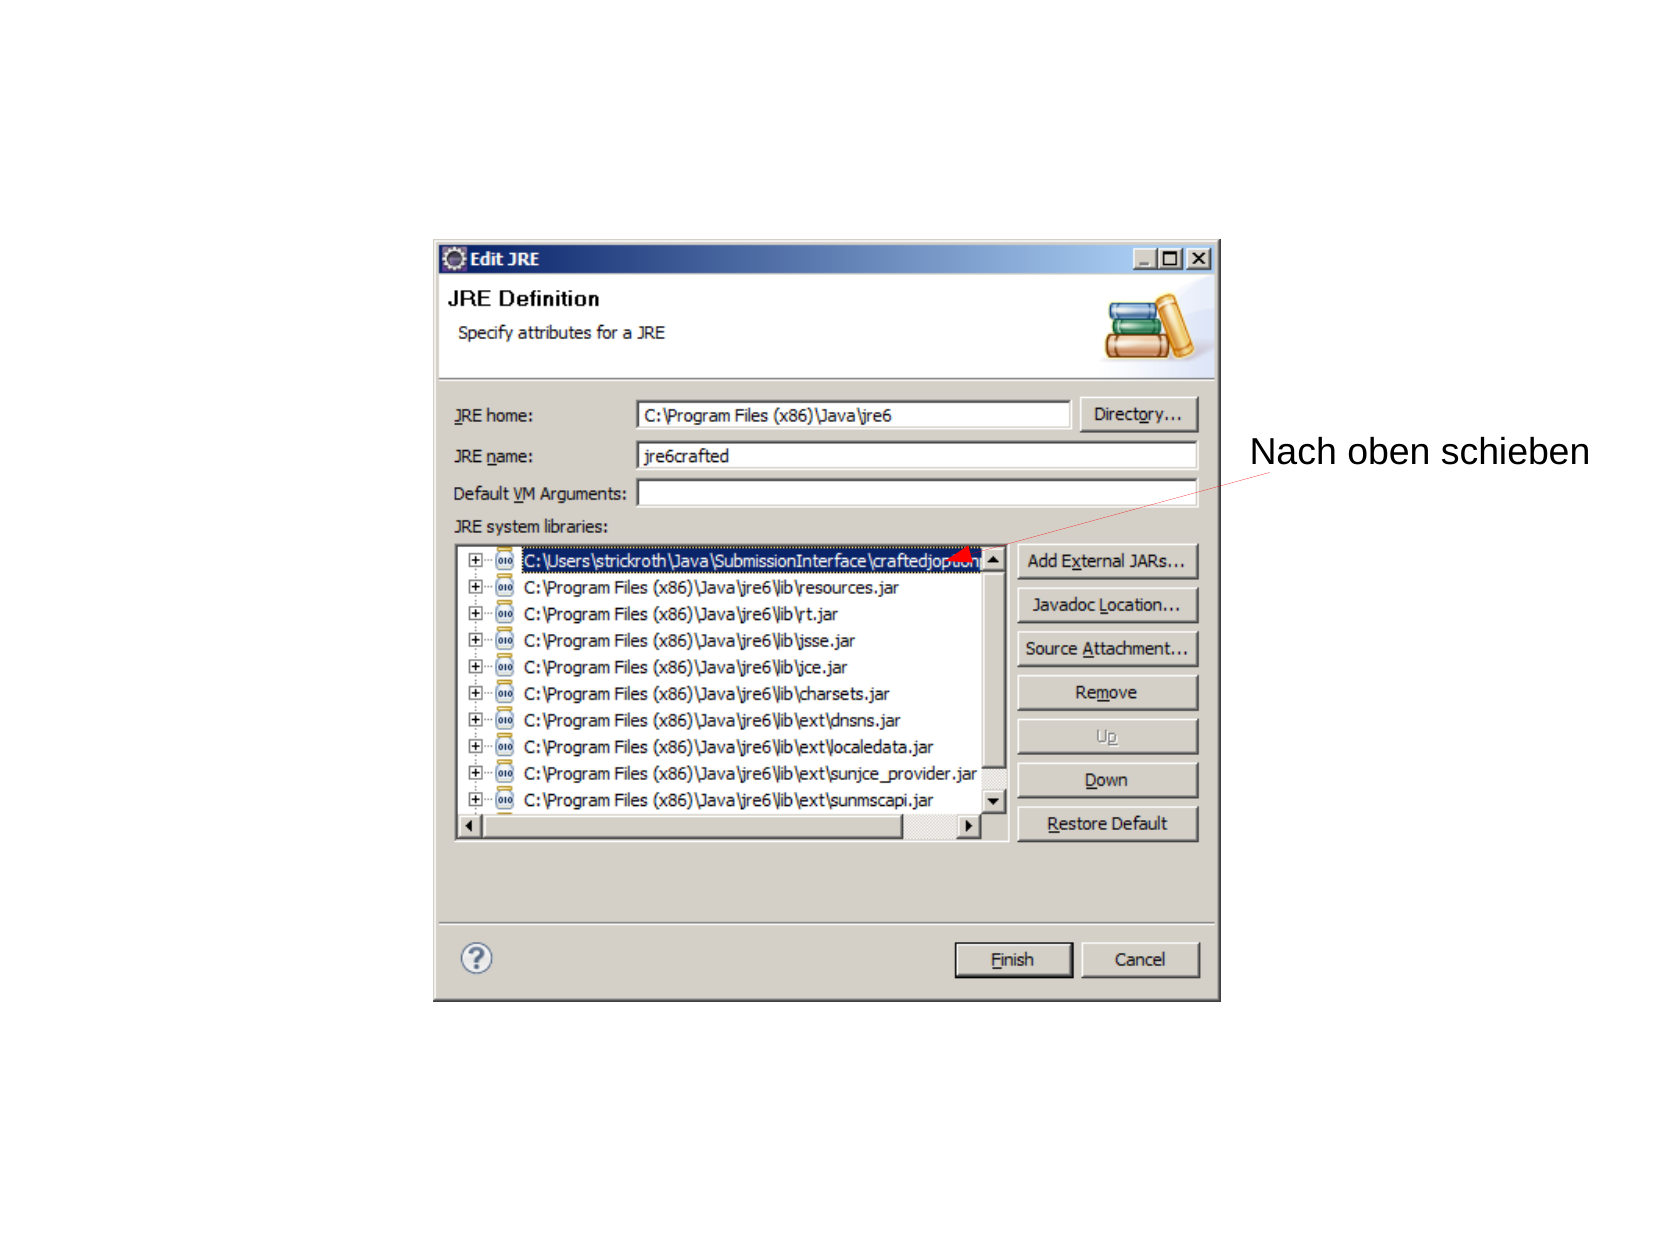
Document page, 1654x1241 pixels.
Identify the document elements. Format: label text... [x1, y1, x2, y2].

text_box Nach oben schieben [1234, 423, 1626, 481]
picture [433, 239, 1221, 1002]
